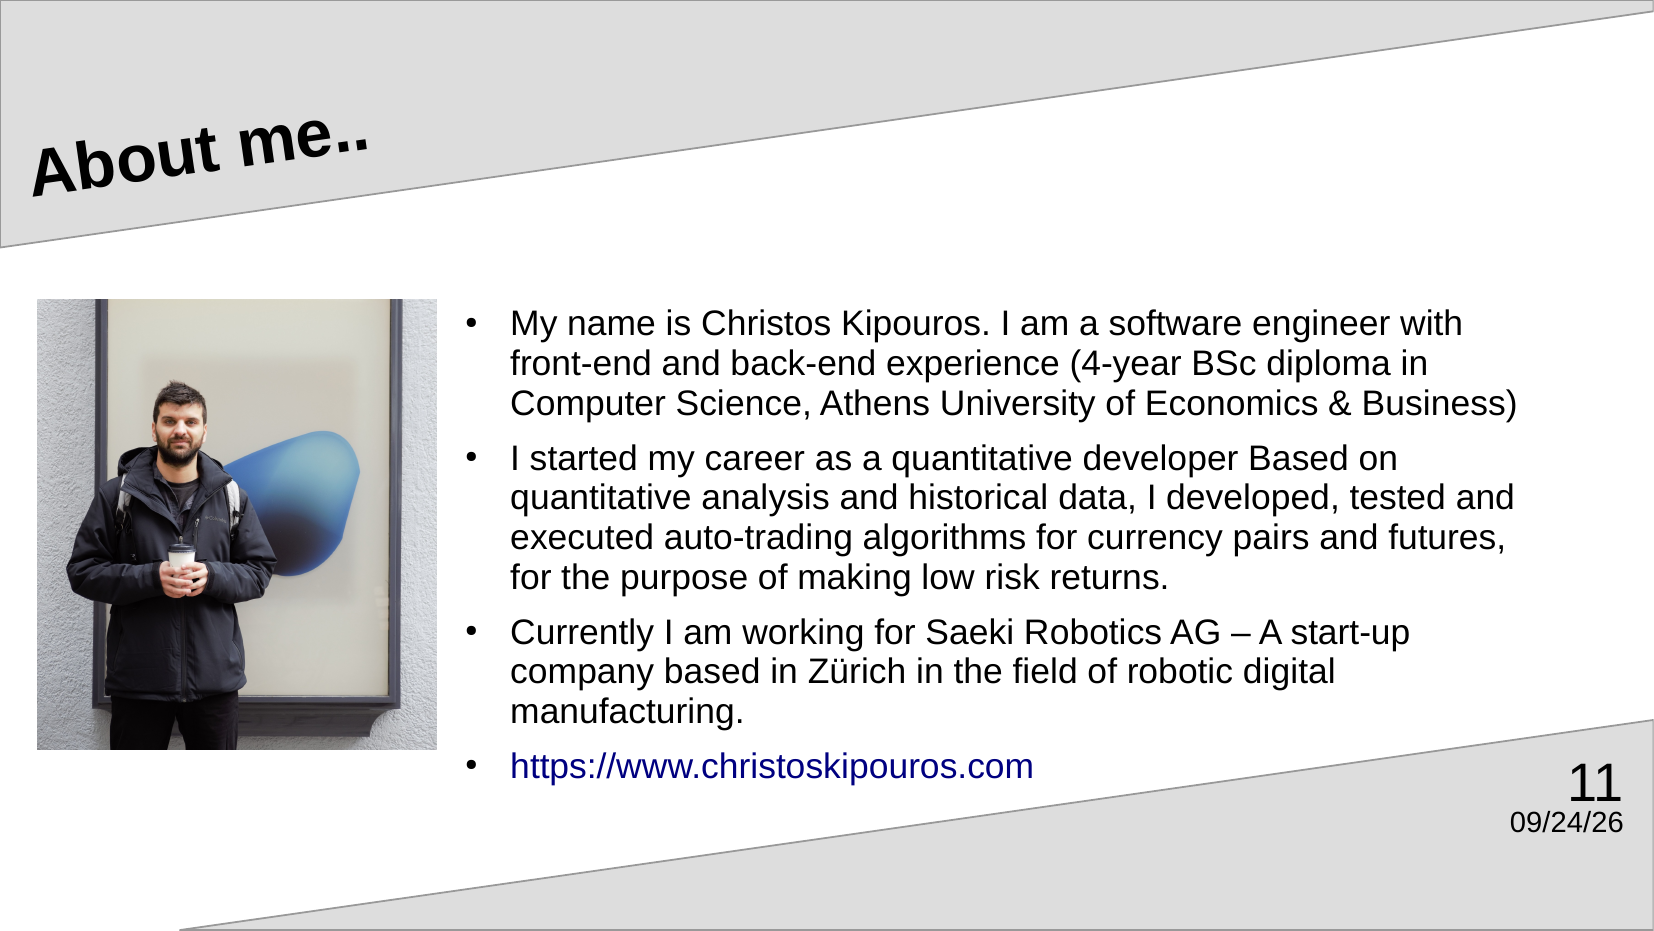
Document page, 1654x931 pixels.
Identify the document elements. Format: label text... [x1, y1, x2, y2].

picture [37, 299, 437, 751]
list My name is Christos Kipouros. I am a software engineer with front-end and back-end experience (4-year BSc diploma in Computer Science, Athens University of Economics & Business) I started my career as a quantitative developer Based on quantitative analysis and historical data, I developed, tested and executed auto-trading algorithms for currency pairs and futures, for the purpose of making low risk returns. Currently I am working for Saeki Robotics AG – A start-up company based in Zürich in the field of robotic digital manufacturing. https://www.christoskipouros.com [450, 248, 1538, 789]
title About me.. [16, 0, 1501, 252]
